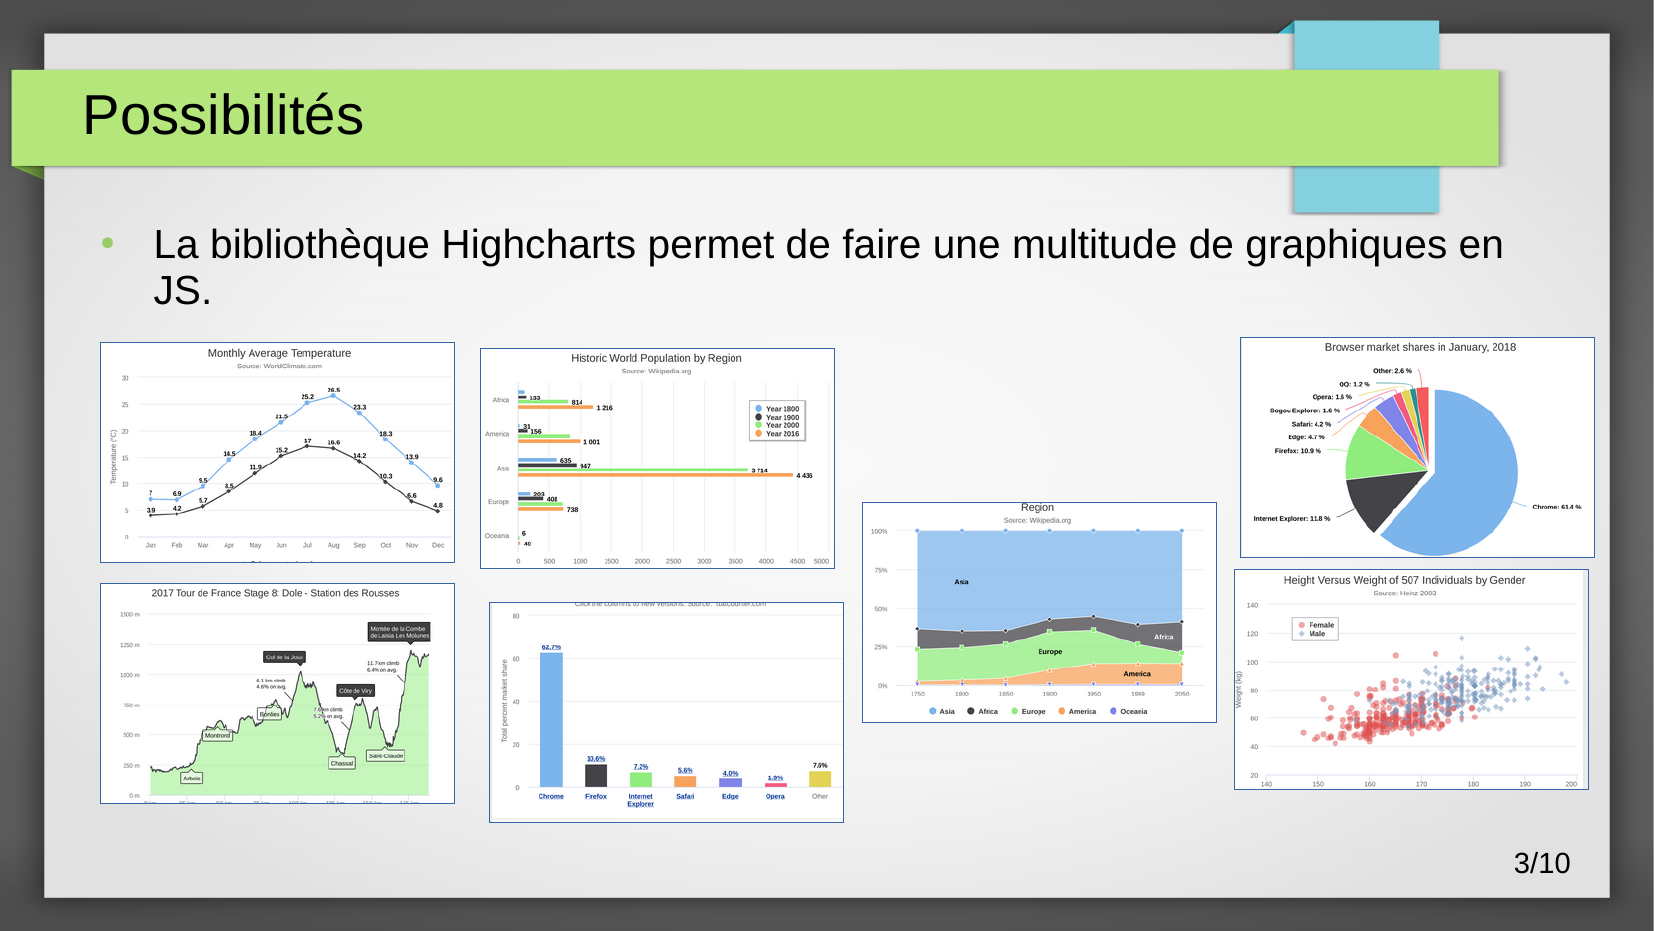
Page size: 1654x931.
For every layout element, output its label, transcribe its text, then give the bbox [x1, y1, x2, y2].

title Possibilités [82, 70, 1264, 160]
picture [0, 0, 1654, 931]
list La bibliothèque Highcharts permet de faire une multitude de graphiques en JS. [82, 221, 1571, 761]
